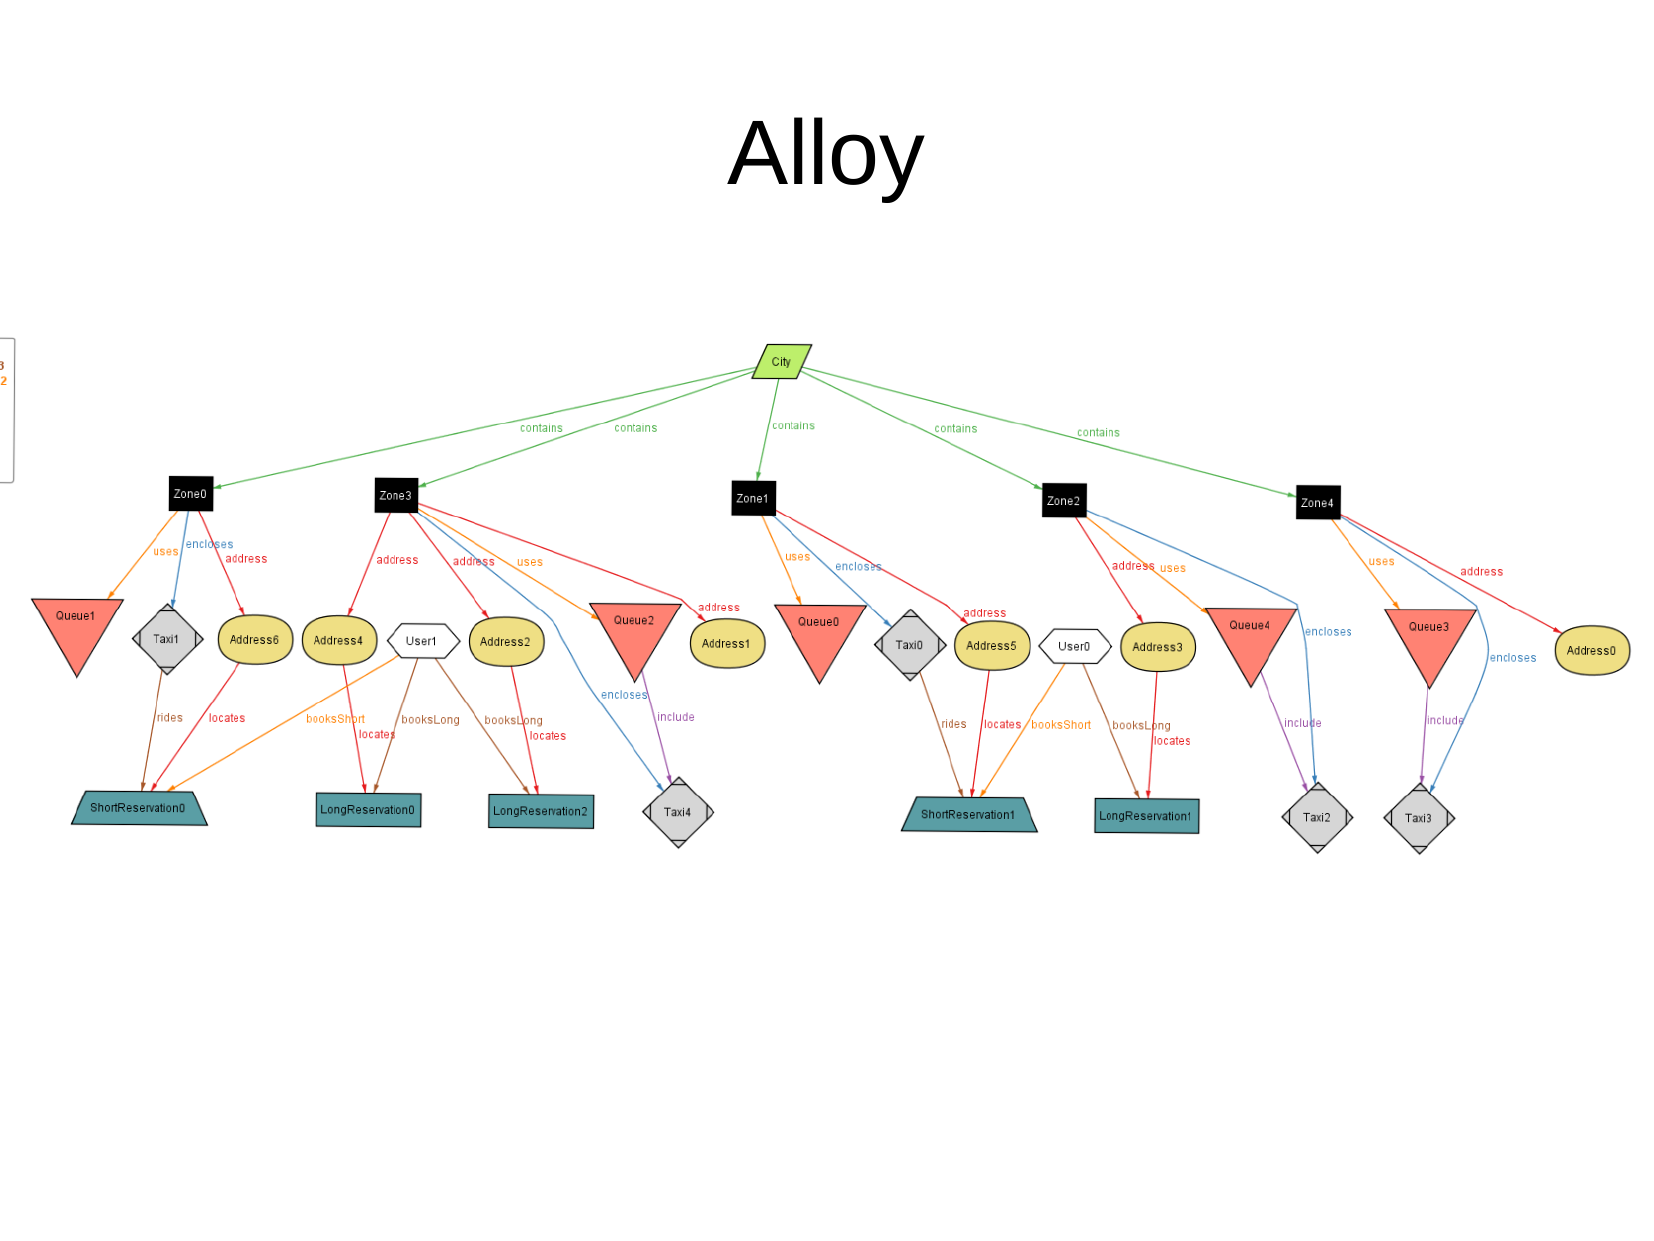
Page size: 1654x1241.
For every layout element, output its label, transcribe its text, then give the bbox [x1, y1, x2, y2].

picture [0, 331, 1654, 889]
title Alloy [82, 49, 1571, 257]
